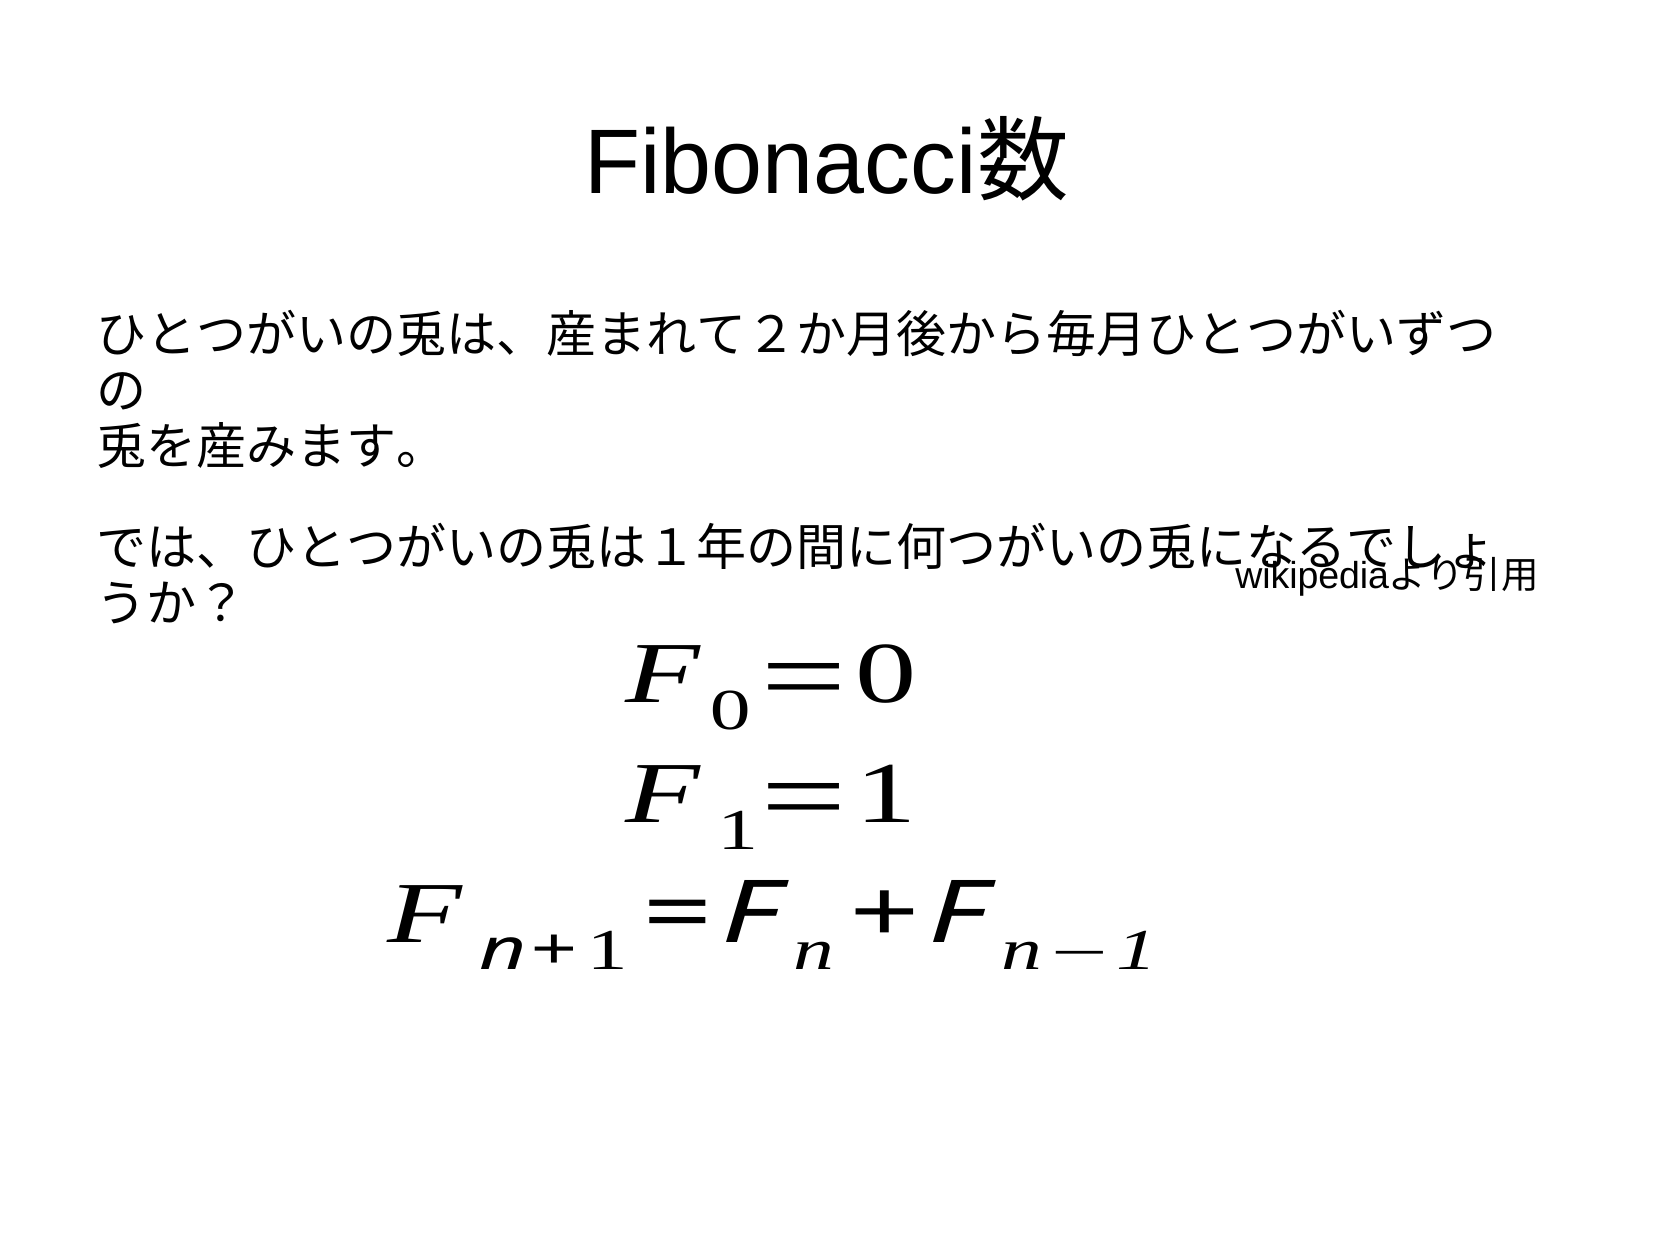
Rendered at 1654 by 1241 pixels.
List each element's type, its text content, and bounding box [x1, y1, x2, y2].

text_box wikipediaより引用 [1220, 548, 1539, 605]
chart [349, 626, 1209, 981]
title Fibonacci数 [82, 49, 1571, 257]
text_box ひとつがいの兎は、産まれて２か月後から毎月ひとつがいずつの 兎を産みます。 では、ひとつがいの兎は１年の間に何つがいの兎になるでしょうか？ [81, 300, 1549, 616]
